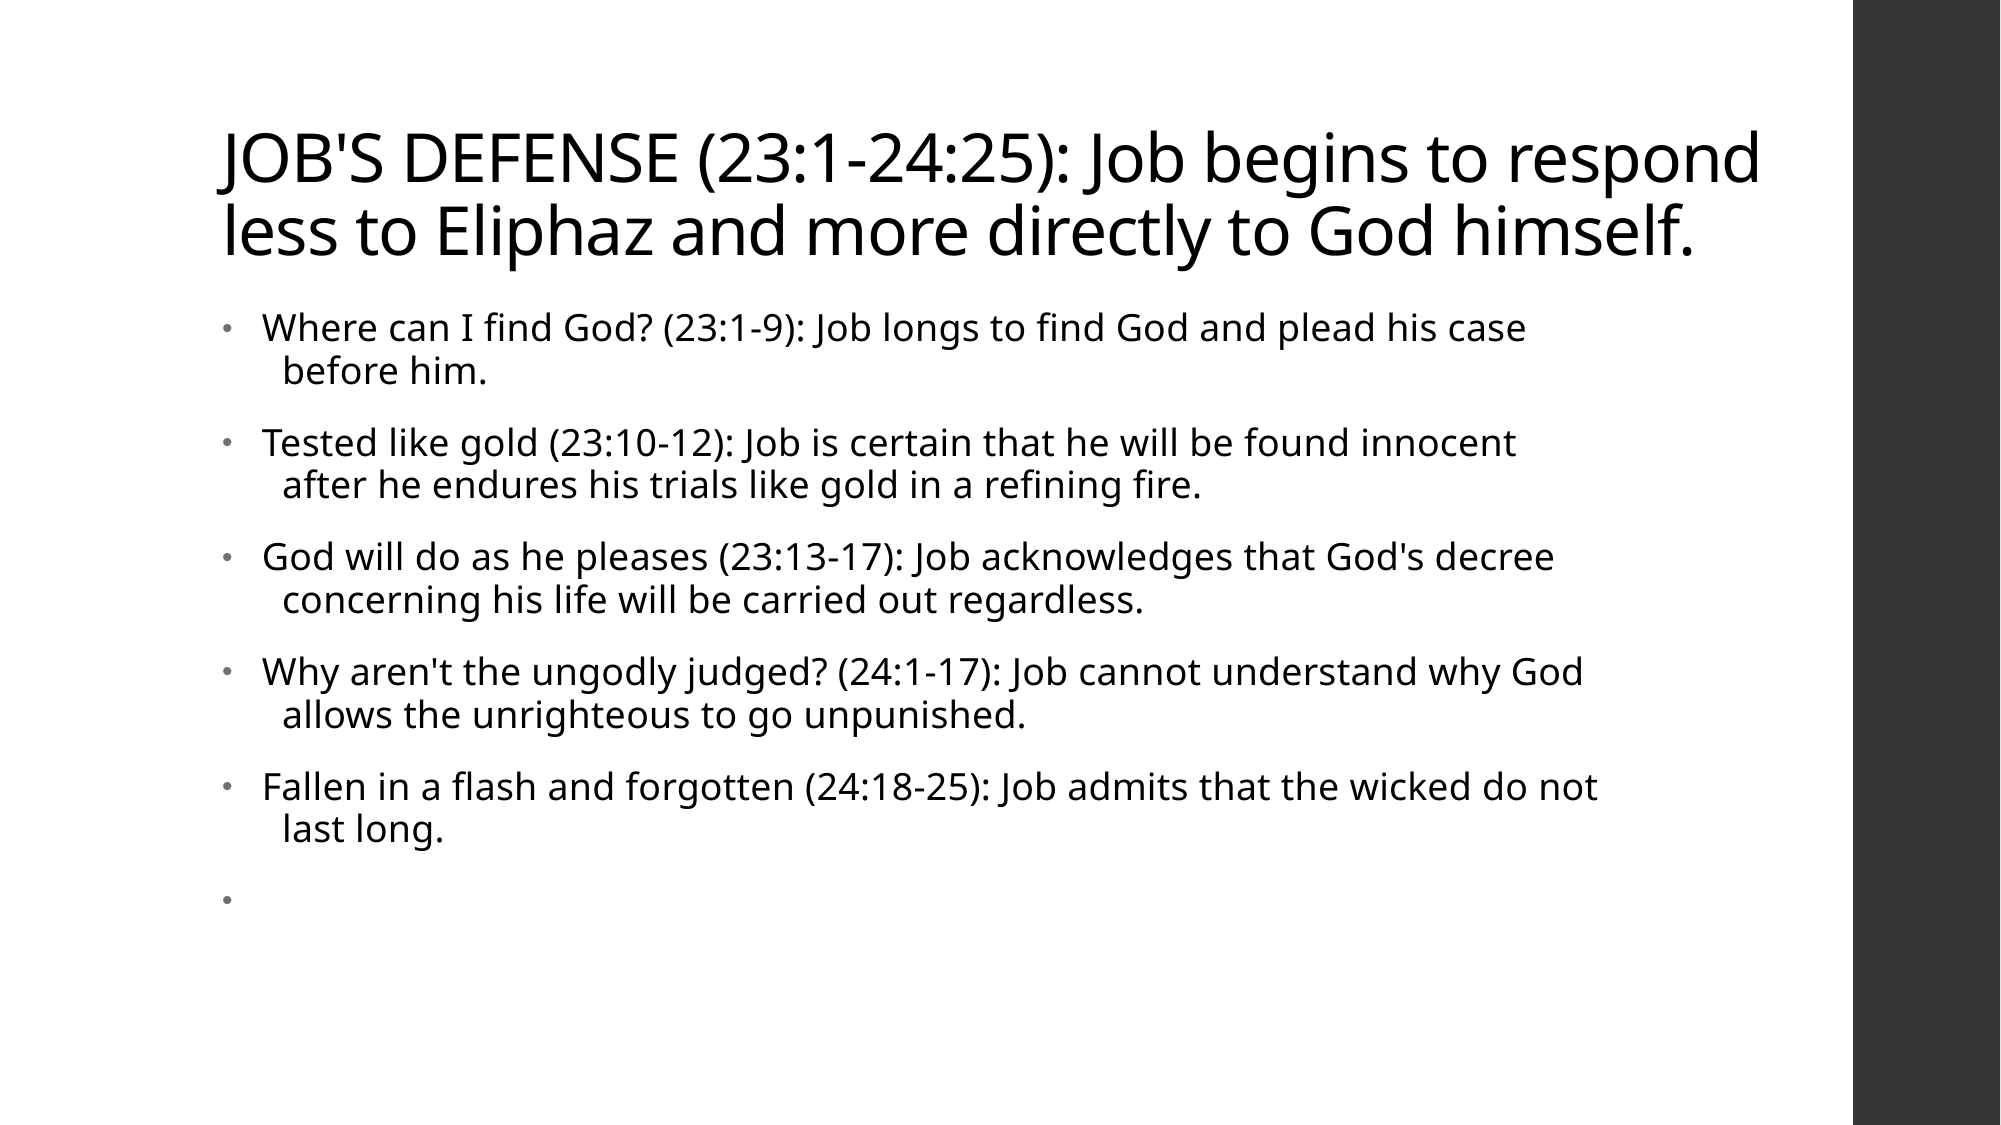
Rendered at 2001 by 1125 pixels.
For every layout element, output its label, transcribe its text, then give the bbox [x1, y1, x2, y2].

title JOB'S DEFENSE (23:1-24:25): Job begins to respond less to Eliphaz and more directly to God himself. [206, 60, 1797, 278]
list Where can I find God? (23:1-9): Job longs to find God and plead his case before him. Tested like gold (23:10-12): Job is certain that he will be found innocent after he endures his trials like gold in a refining fire. God will do as he pleases (23:13-17): Job acknowledges that God's decree concerning his life will be carried out regardless. Why aren't the ungodly judged? (24:1-17): Job cannot understand why God allows the unrighteous to go unpunished. Fallen in a flash and forgotten (24:18-25): Job admits that the wicked do not last long. [206, 299, 1617, 1014]
